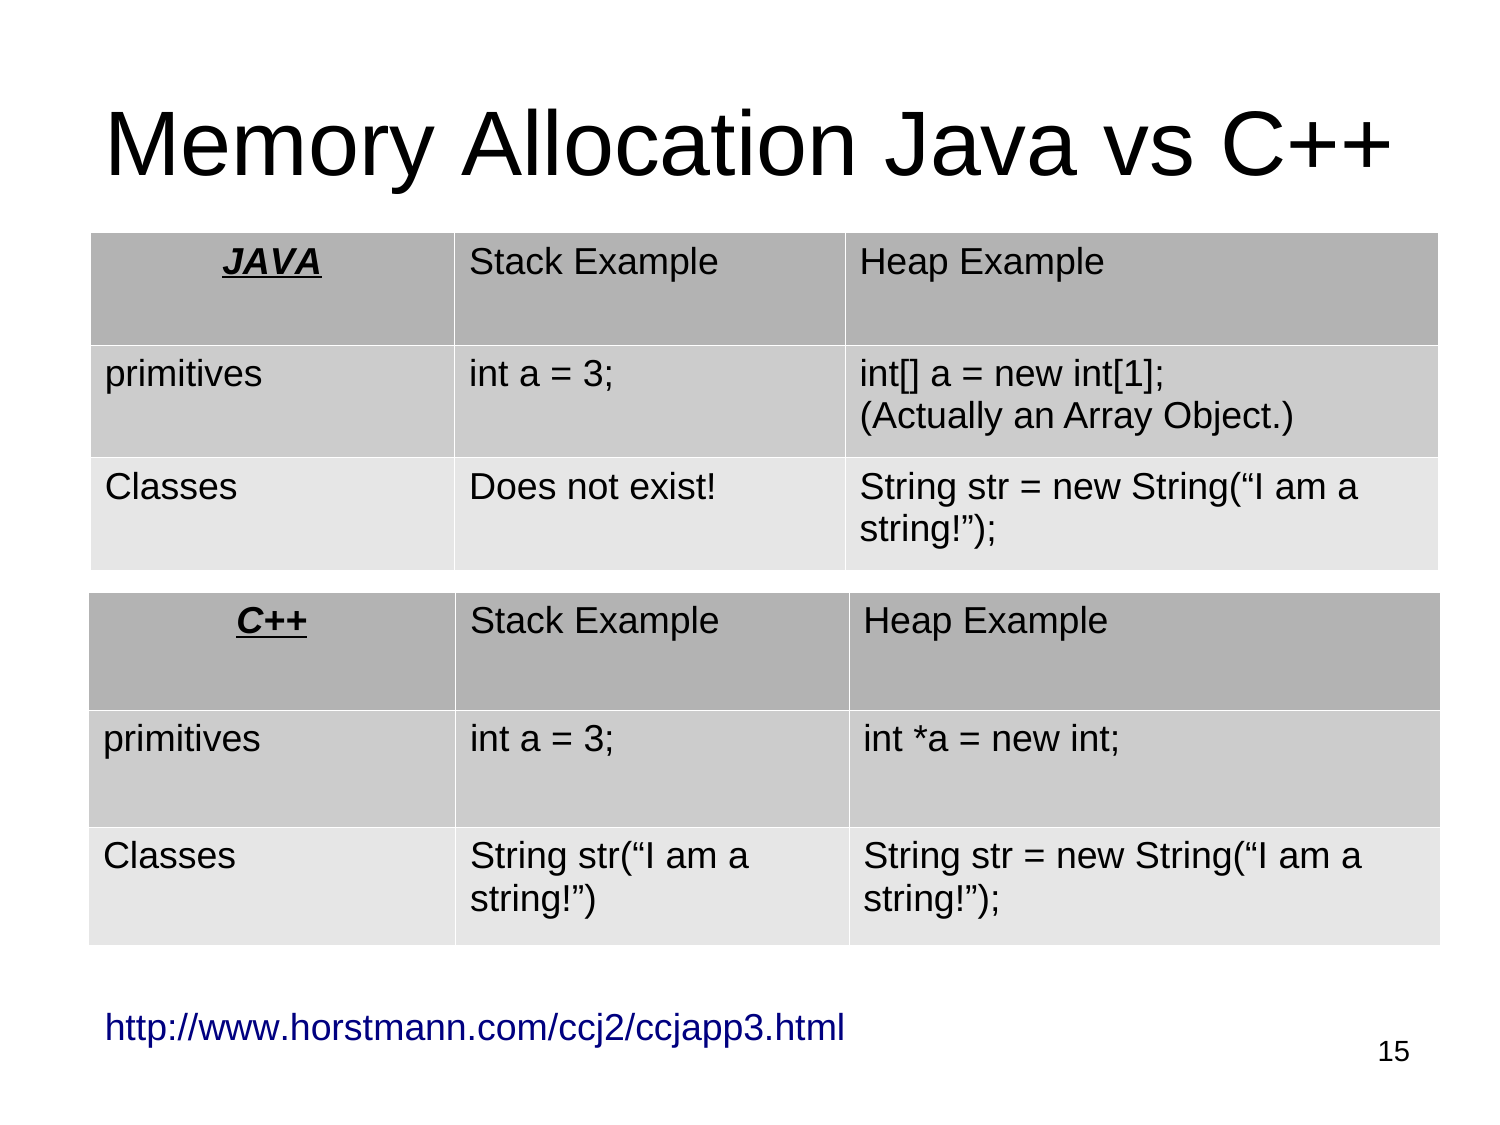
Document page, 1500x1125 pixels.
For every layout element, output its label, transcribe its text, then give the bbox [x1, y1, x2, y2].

text_box <number> [1074, 1024, 1426, 1103]
table_cell int[] a = new int[1]; (Actually an Array Object.) [846, 346, 1438, 457]
table_cell int a = 3; [455, 346, 845, 457]
table_header Stack Example [456, 593, 849, 710]
table_cell int a = 3; [456, 711, 849, 827]
table_header Heap Example [846, 233, 1438, 345]
table_header Heap Example [850, 593, 1440, 710]
table_cell Classes [91, 458, 454, 570]
table_header JAVA [91, 233, 454, 345]
text_box http://www.horstmann.com/ccj2/ccjapp3.html [90, 995, 1008, 1066]
table_cell String str(“I am a string!”) [456, 828, 849, 945]
table_header Stack Example [455, 233, 845, 345]
table_cell int *a = new int; [850, 711, 1440, 827]
table_cell Classes [89, 828, 455, 945]
table_cell String str = new String(“I am a string!”); [846, 458, 1438, 570]
table_cell primitives [91, 346, 454, 457]
title Memory Allocation Java vs C++ [75, 45, 1426, 233]
table_cell primitives [89, 711, 455, 827]
table_header C++ [89, 593, 455, 710]
table_cell Does not exist! [455, 458, 845, 570]
table_cell String str = new String(“I am a string!”); [850, 828, 1440, 945]
